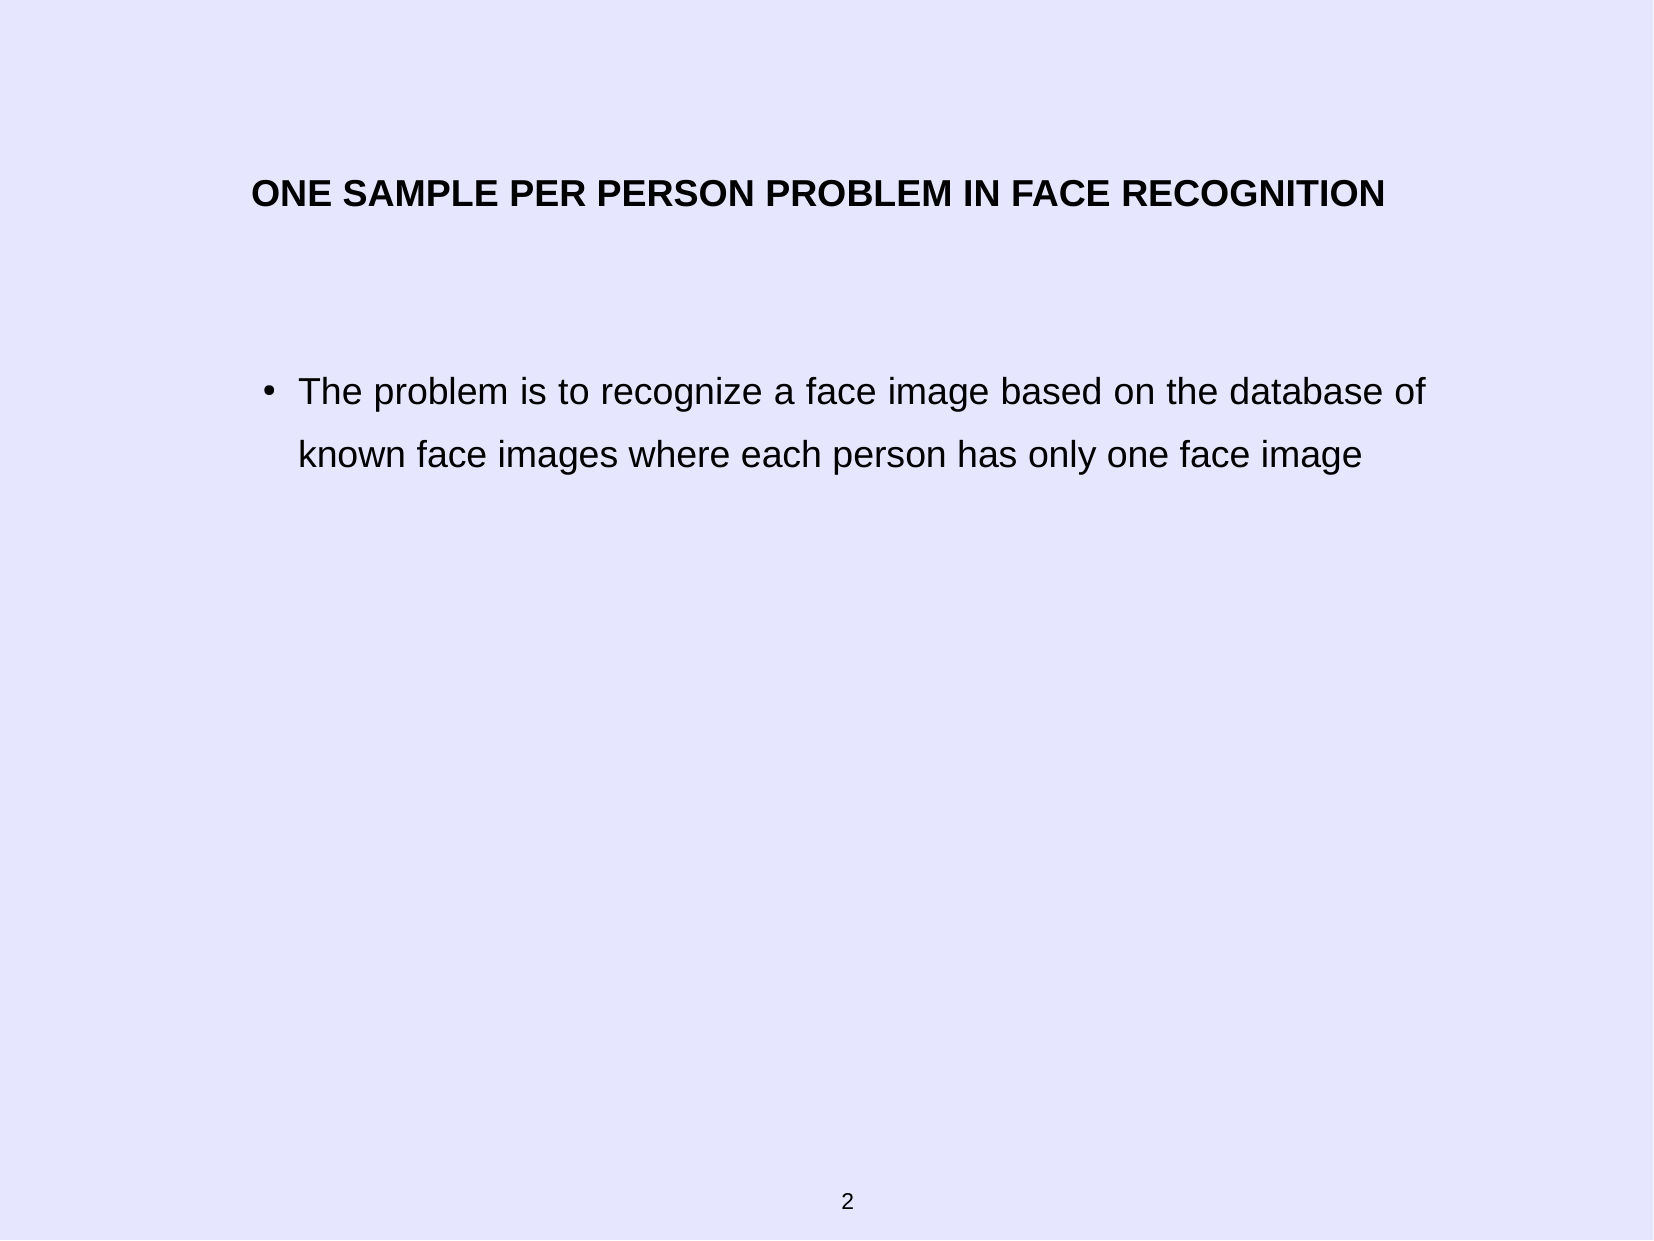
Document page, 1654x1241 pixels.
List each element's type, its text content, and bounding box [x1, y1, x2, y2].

text_box ONE SAMPLE PER PERSON PROBLEM IN FACE RECOGNITION [236, 165, 1477, 223]
text_box 2 [826, 1181, 886, 1222]
text_box The problem is to recognize a face image based on the database of known face images where each person has only one face image [248, 342, 1441, 463]
